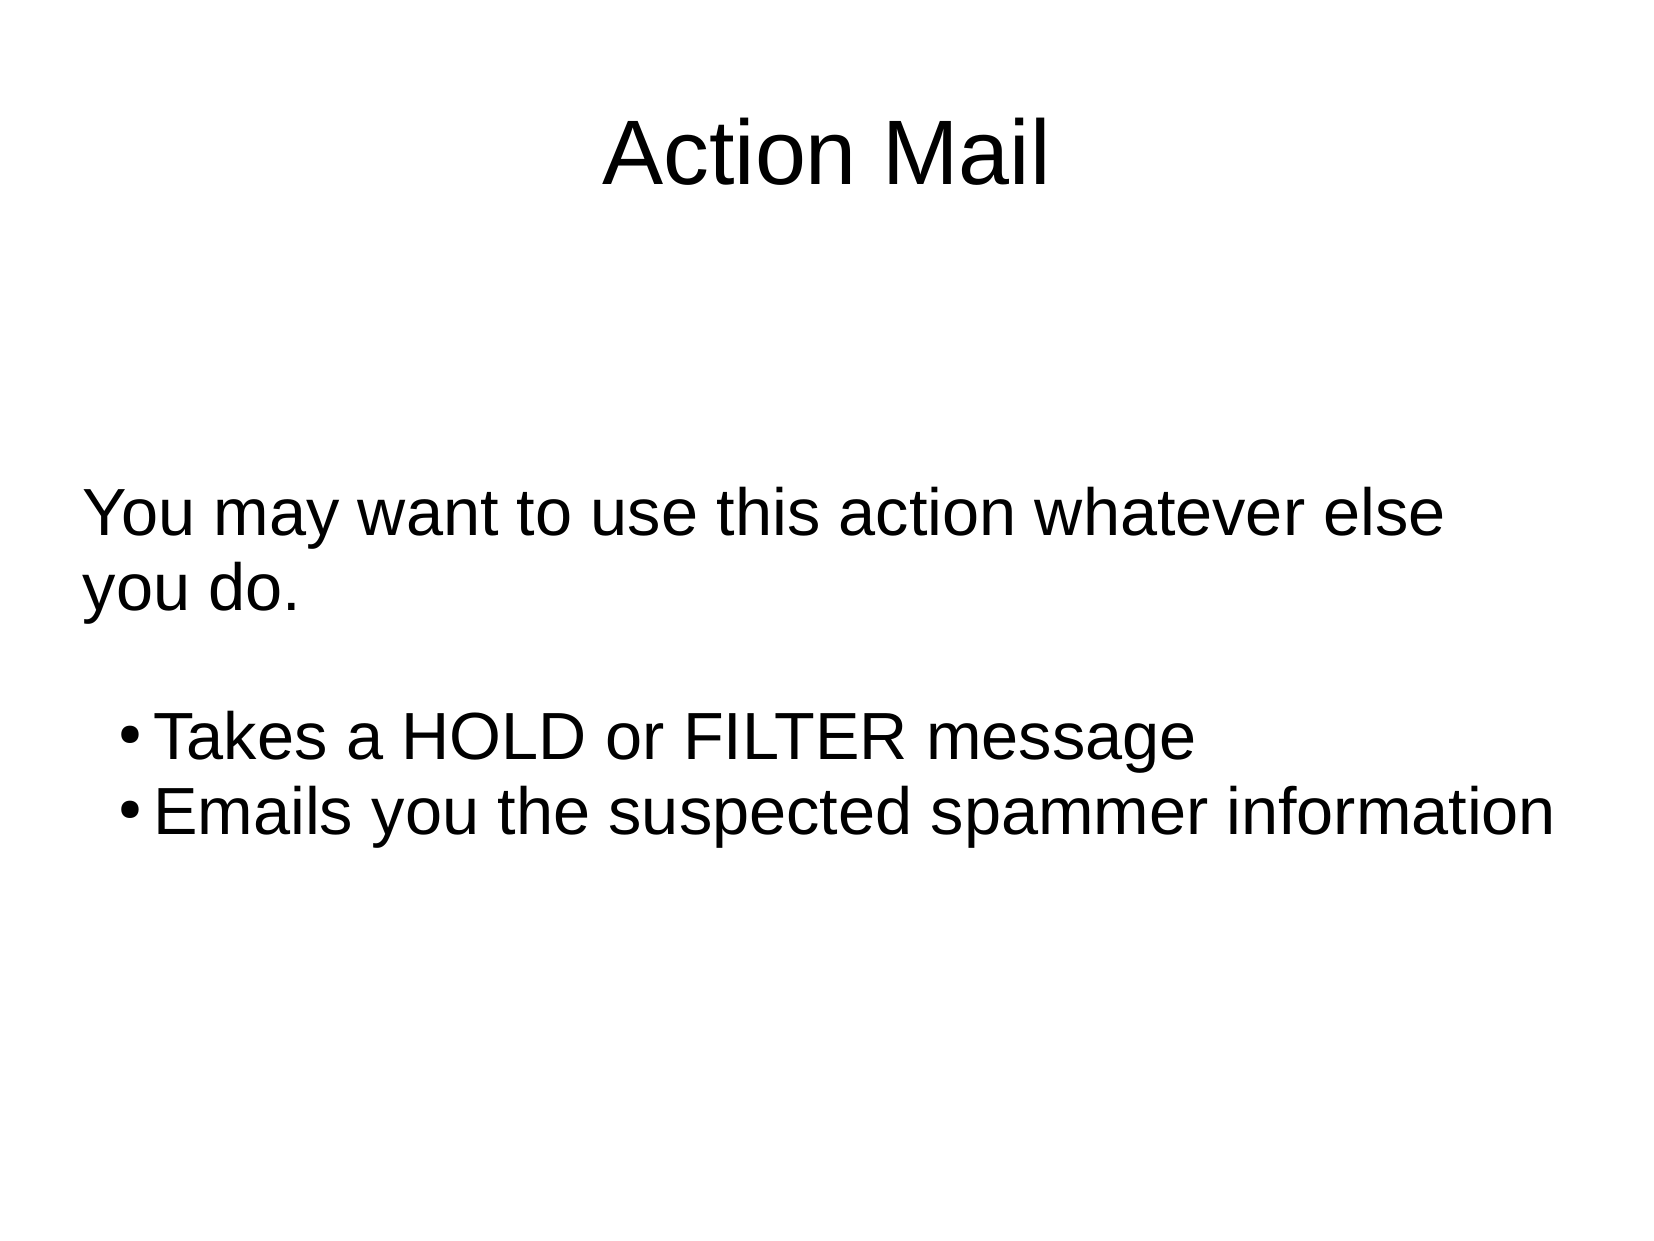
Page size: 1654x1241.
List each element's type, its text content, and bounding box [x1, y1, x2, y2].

title Action Mail [82, 56, 1571, 250]
subtitle You may want to use this action whatever else you do. Takes a HOLD or FILTER message Emails you the suspected spammer information [82, 297, 1571, 1102]
